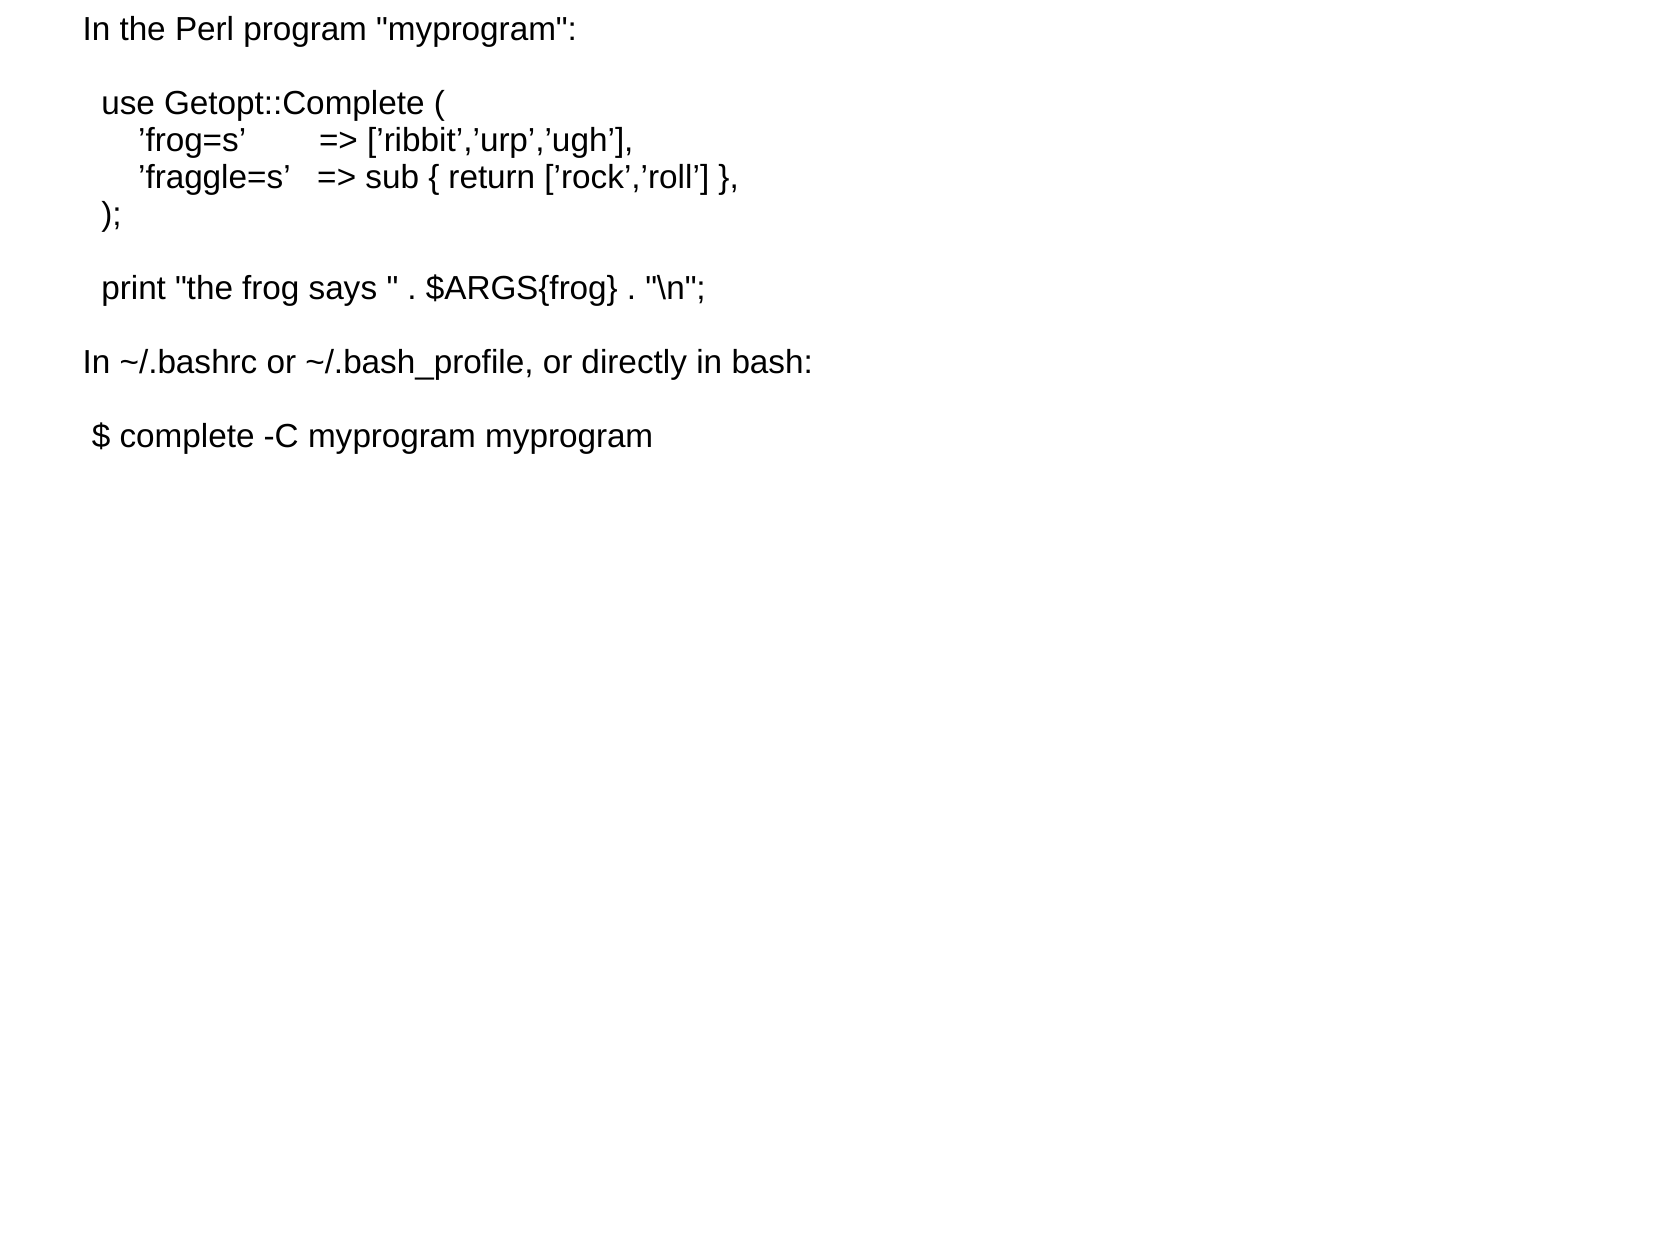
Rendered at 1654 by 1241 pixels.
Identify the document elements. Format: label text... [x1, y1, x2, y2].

subtitle In the Perl program "myprogram": use Getopt::Complete ( ’frog=s’ => [’ribbit’,’urp’,’ugh’], ’fraggle=s’ => sub { return [’rock’,’roll’] }, ); print "the frog says " . $ARGS{frog} . "\n"; In ~/.bashrc or ~/.bash_profile, or directly in bash: $ complete ‐C myprogram myprogram [82, 10, 1571, 1070]
